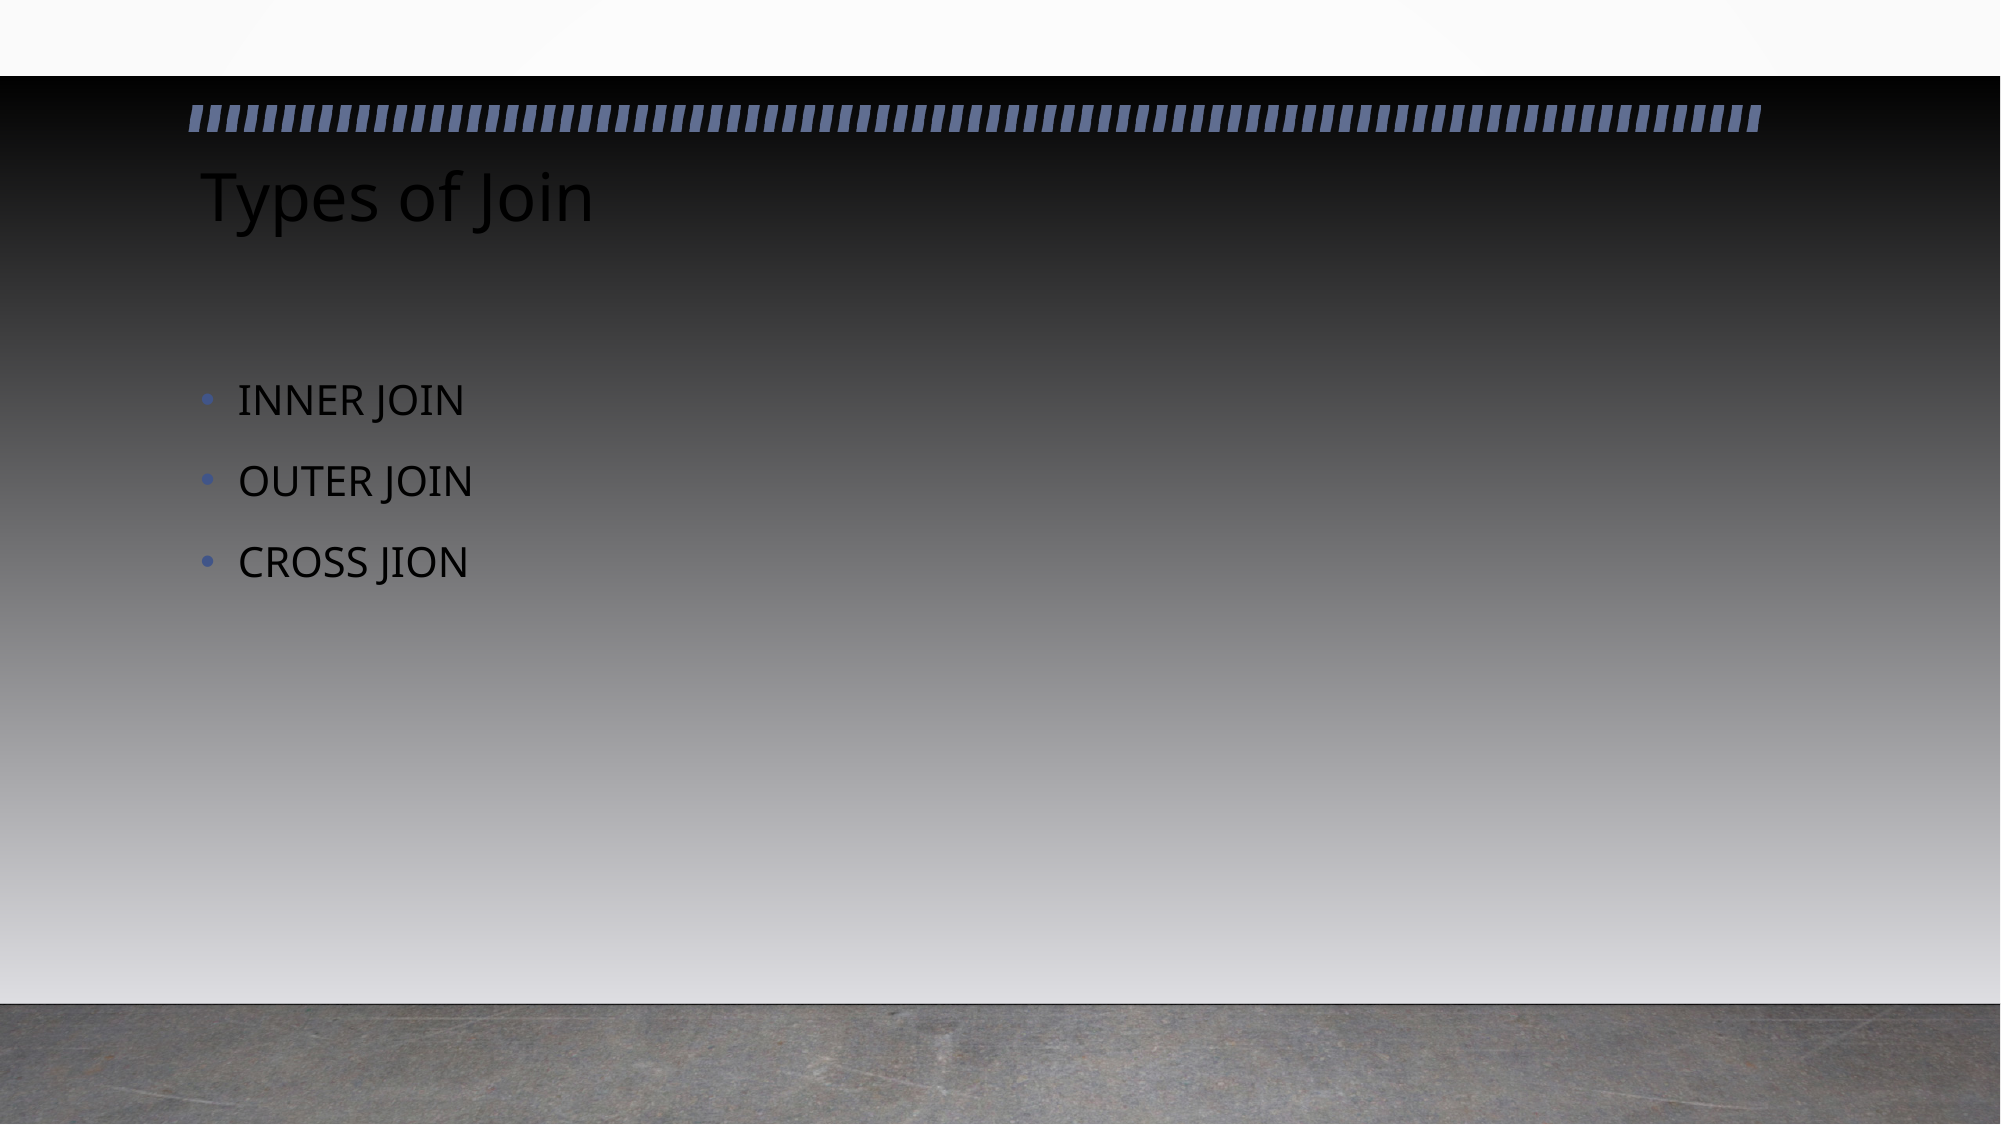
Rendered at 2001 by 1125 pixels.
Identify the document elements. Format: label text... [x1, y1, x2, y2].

title Types of Join [185, 156, 1761, 329]
list INNER JOIN OUTER JOIN CROSS JION [185, 356, 1761, 897]
